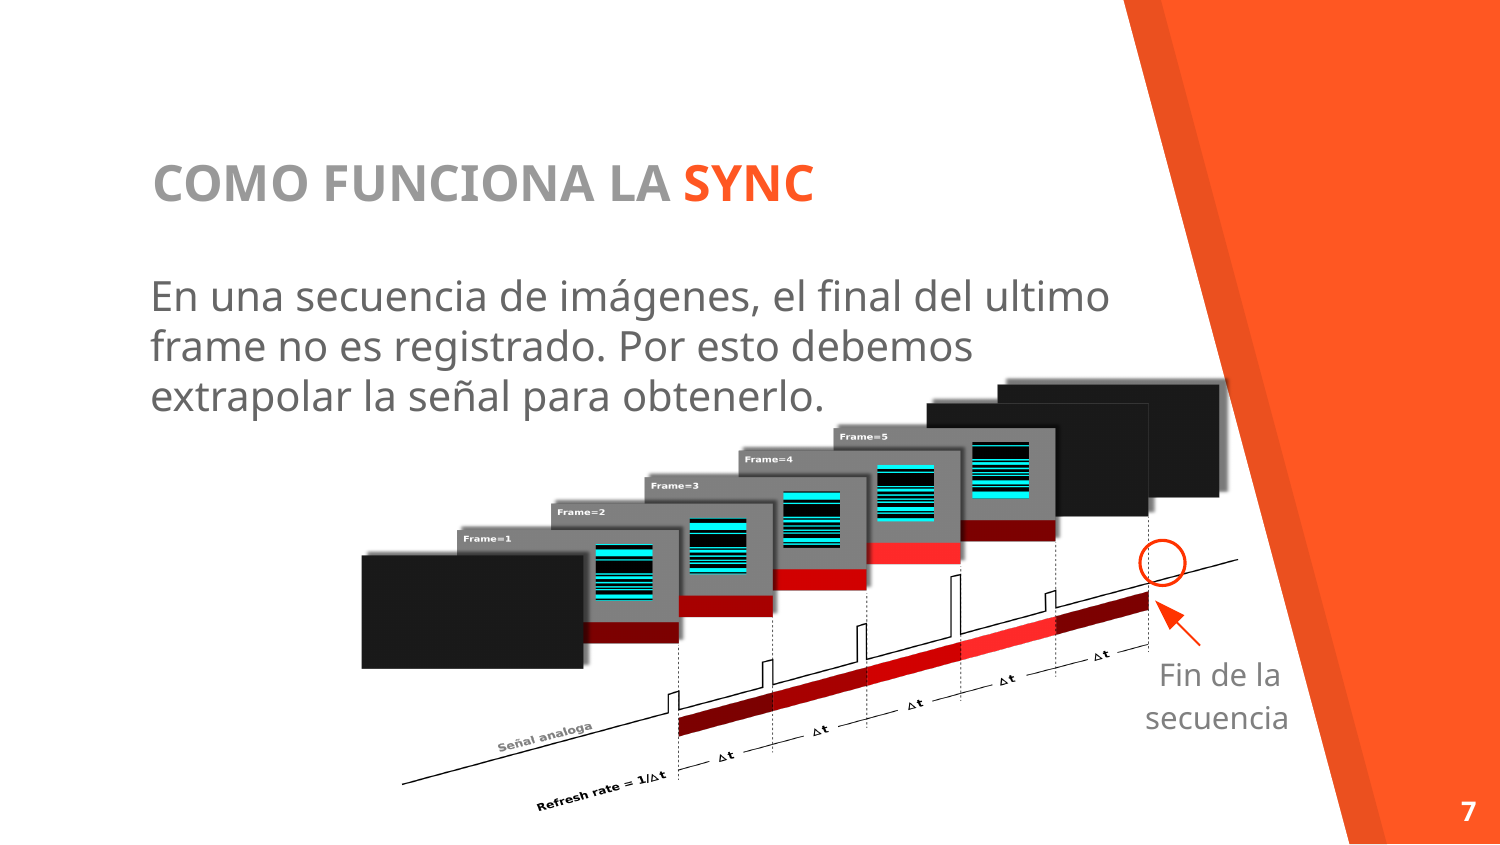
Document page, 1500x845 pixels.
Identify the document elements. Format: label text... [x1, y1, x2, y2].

picture [345, 367, 1250, 811]
title COMO FUNCIONA LA SYNC [137, 146, 1011, 227]
slide_number <number> [1401, 779, 1492, 845]
text_box Fin de la secuencia [1130, 645, 1306, 764]
list En una secuencia de imágenes, el final del ultimo frame no es registrado. Por esto debemos extrapolar la señal para obtenerlo. [135, 273, 1156, 436]
